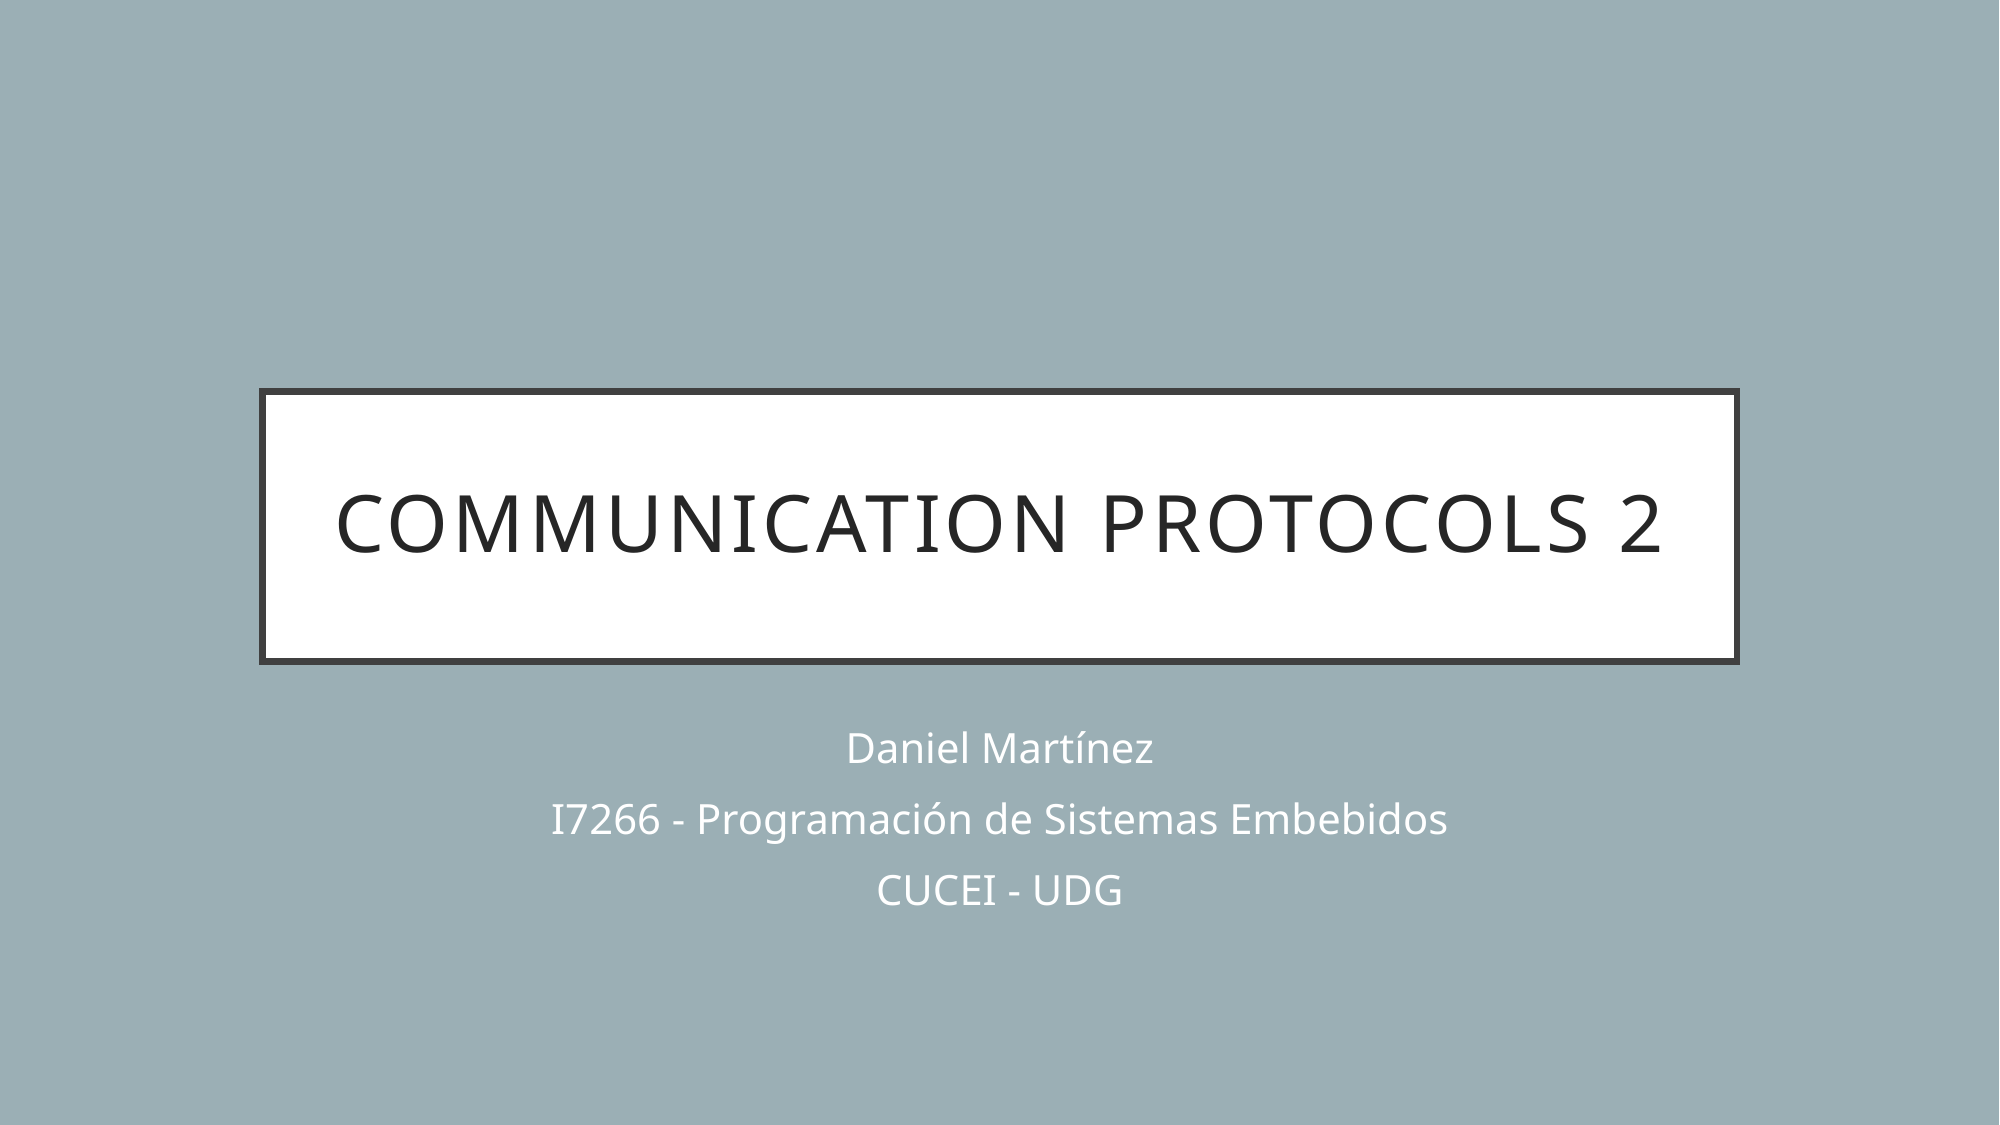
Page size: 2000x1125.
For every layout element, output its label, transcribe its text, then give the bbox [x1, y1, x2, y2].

title Communication protocols 2 [262, 391, 1737, 662]
subtitle Daniel Martínez I7266 - Programación de Sistemas Embebidos CUCEI - UDG [442, 713, 1558, 956]
